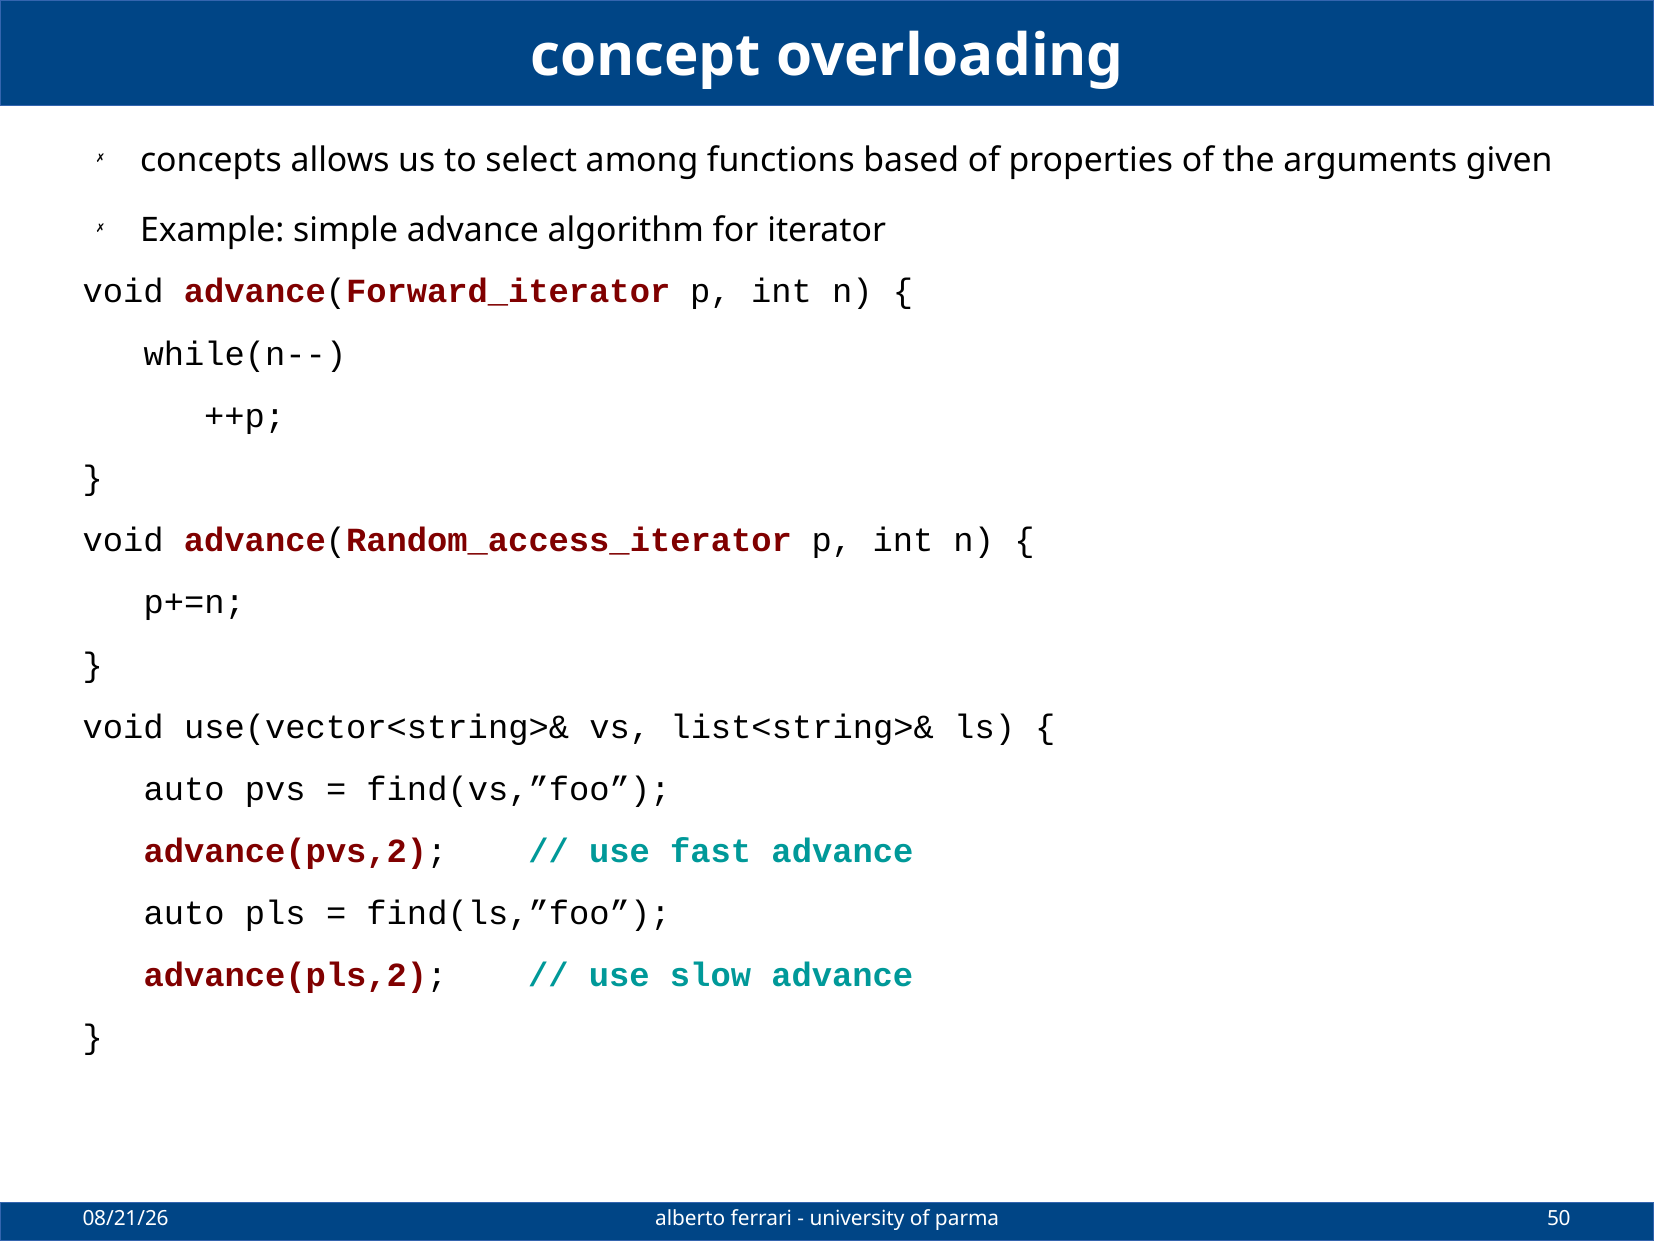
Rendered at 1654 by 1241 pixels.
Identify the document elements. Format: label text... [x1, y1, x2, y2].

list concepts allows us to select among functions based of properties of the arguments given Example: simple advance algorithm for iterator void advance(Forward_iterator p, int n) { while(n--) ++p; } void advance(Random_access_iterator p, int n) { p+=n; } void use(vector<string>& vs, list<string>& ls) { auto pvs = find(vs,”foo”); advance(pvs,2); // use fast advance auto pls = find(ls,”foo”); advance(pls,2); // use slow advance } [82, 135, 1571, 1081]
title concept overloading [0, 0, 1654, 106]
